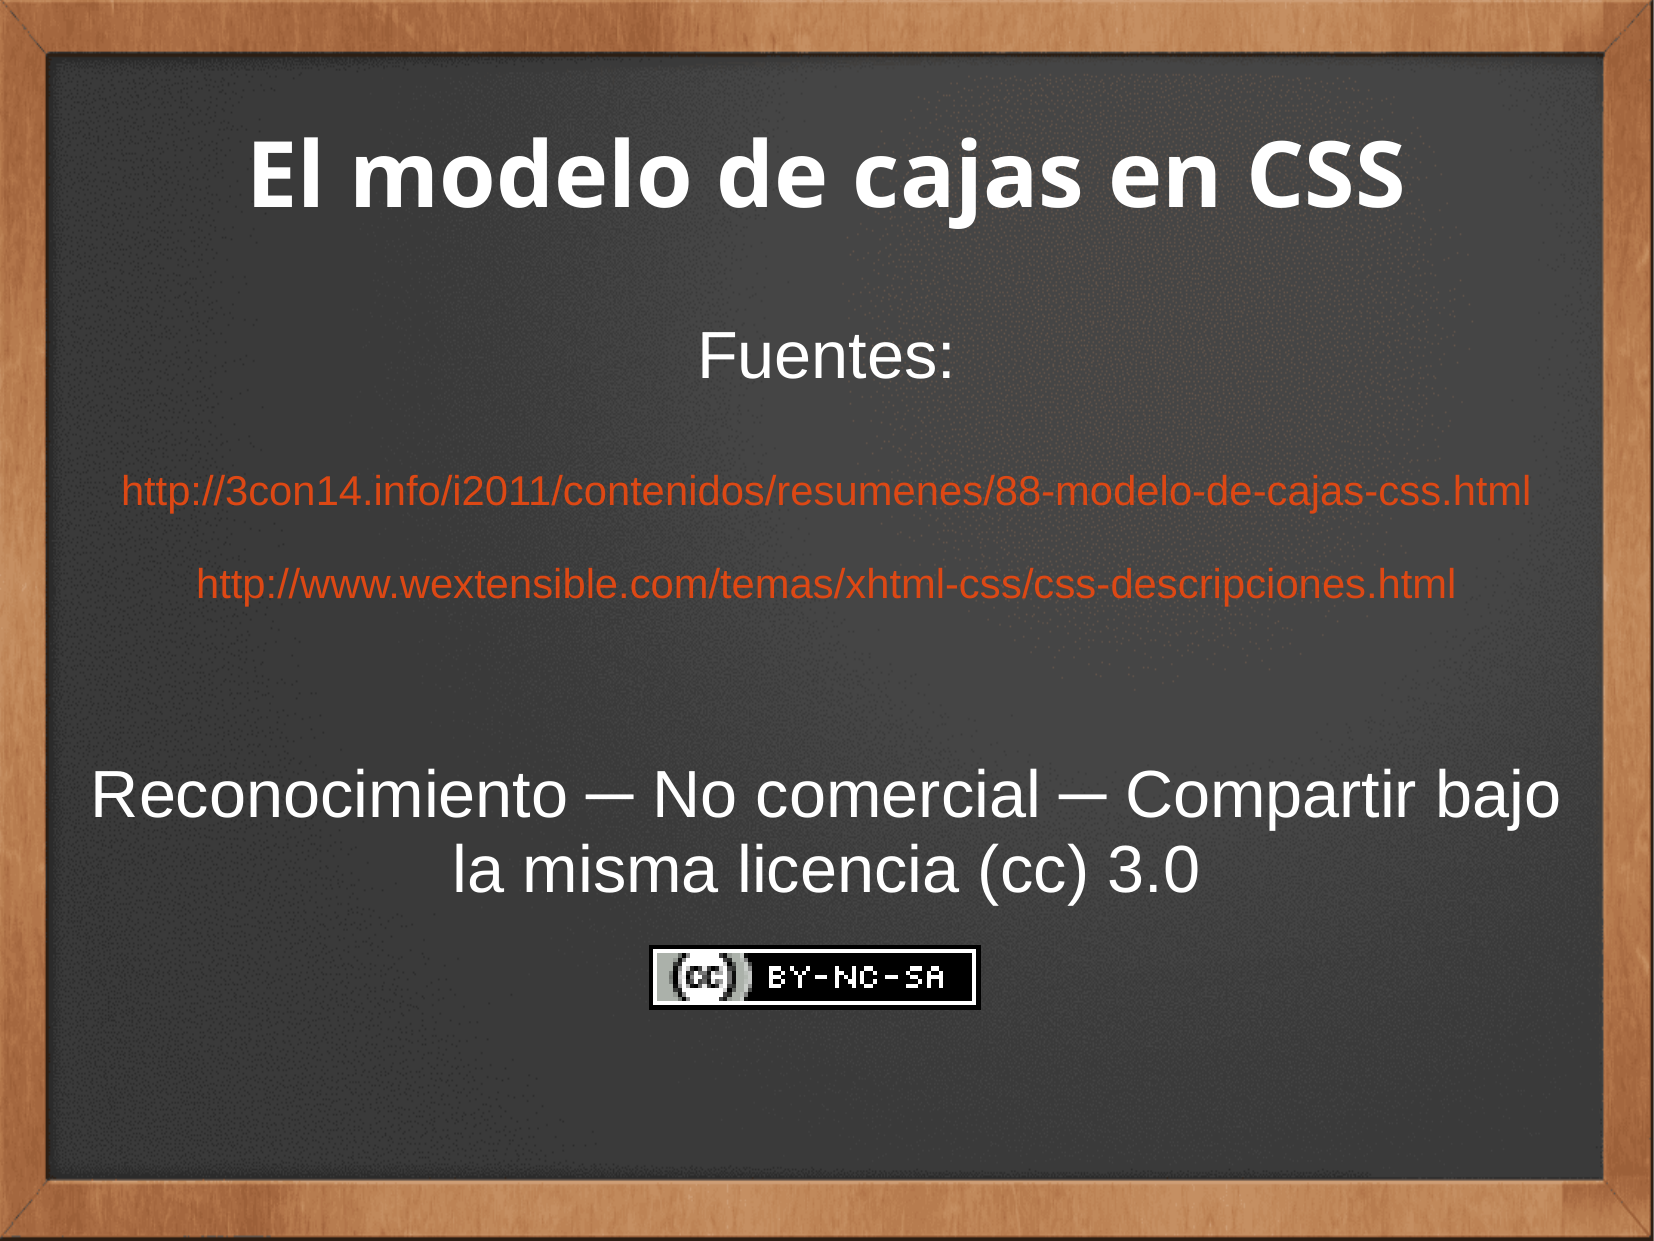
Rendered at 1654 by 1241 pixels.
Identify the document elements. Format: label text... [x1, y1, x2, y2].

title El modelo de cajas en CSS [82, 88, 1571, 257]
subtitle Fuentes: http://3con14.info/i2011/contenidos/resumenes/88-modelo-de-cajas-css.html http://www.wextensible.com/temas/xhtml-css/css-descripciones.html Reconocimiento ─ No comercial ─ Compartir bajo la misma licencia (cc) 3.0 [82, 290, 1571, 1010]
picture [0, 0, 1654, 1241]
